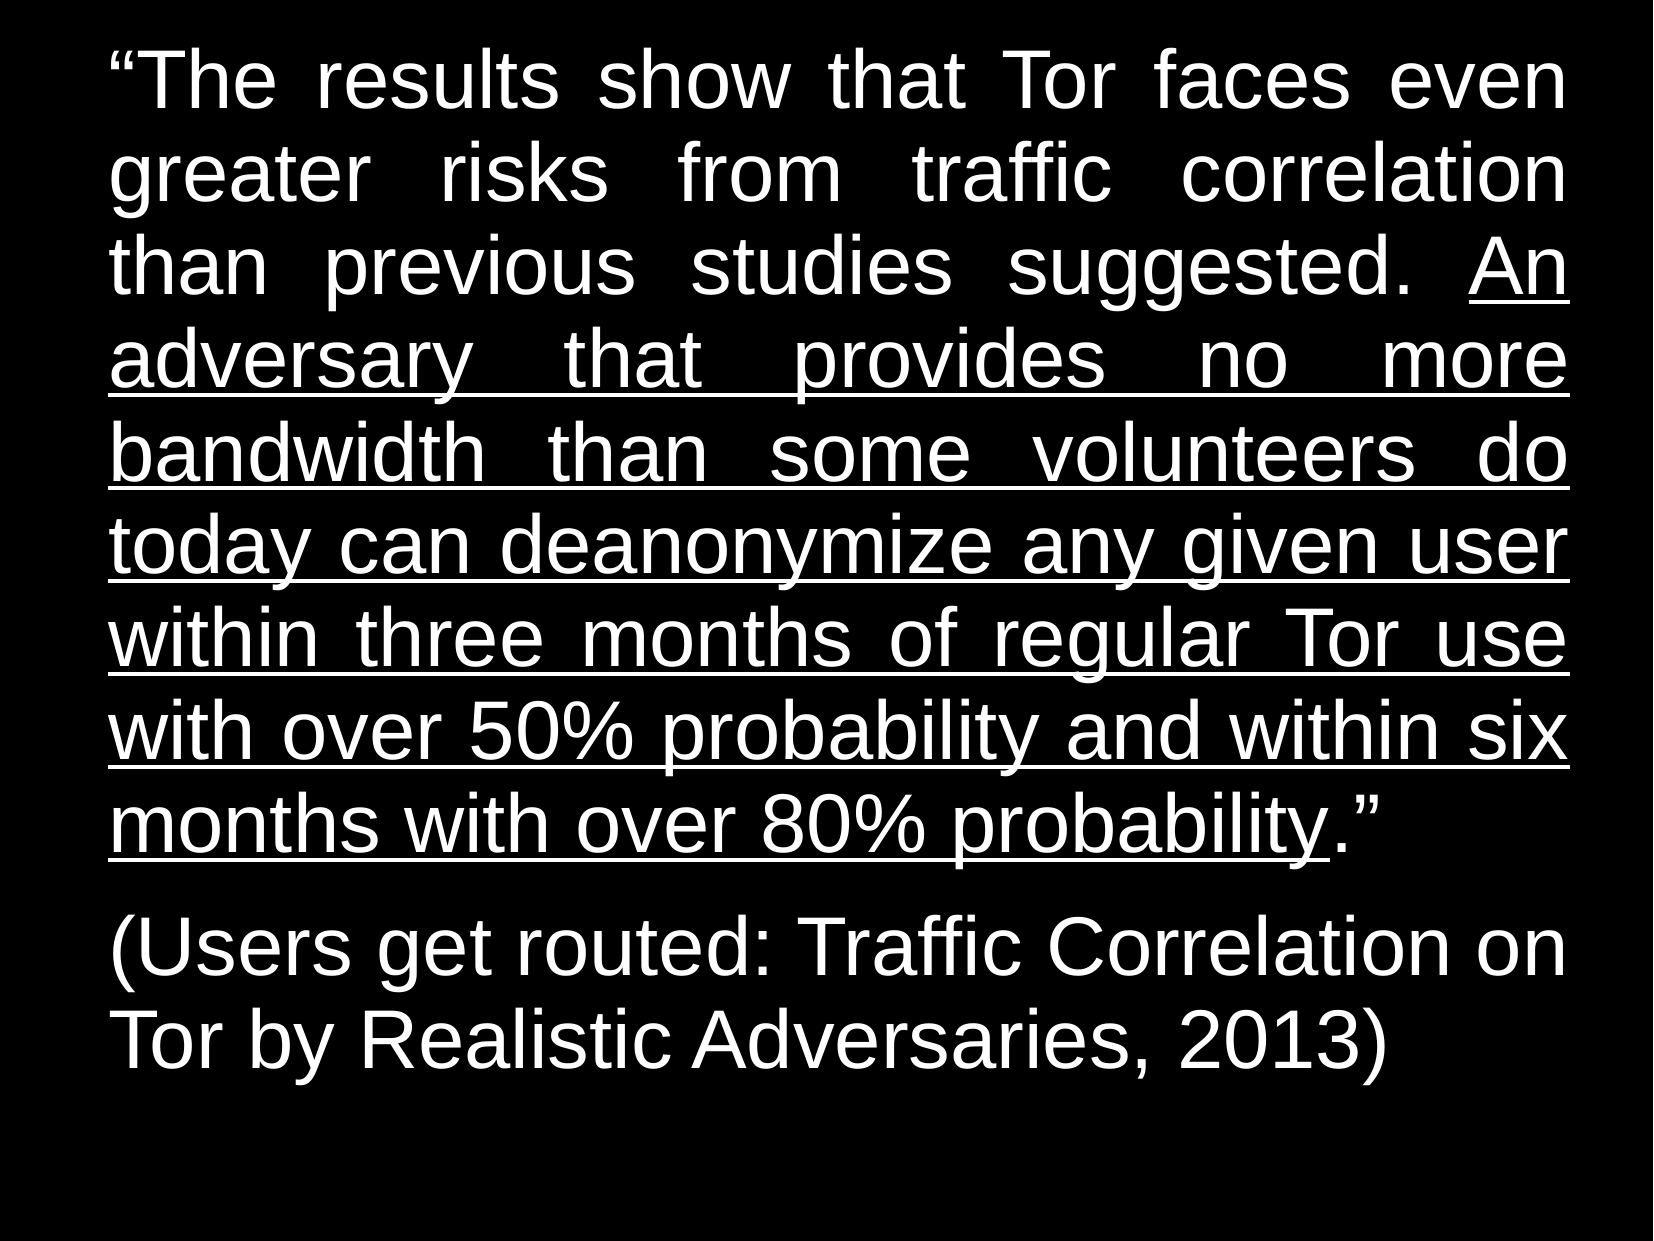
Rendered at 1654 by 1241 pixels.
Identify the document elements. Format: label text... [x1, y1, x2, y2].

list “The results show that Tor faces even greater risks from traffic correlation than previous studies suggested. An adversary that provides no more bandwidth than some volunteers do today can deanonymize any given user within three months of regular Tor use with over 50% probability and within six months with over 80% probability.” (Users get routed: Traffic Correlation on Tor by Realistic Adversaries, 2013) [37, 33, 1571, 1241]
